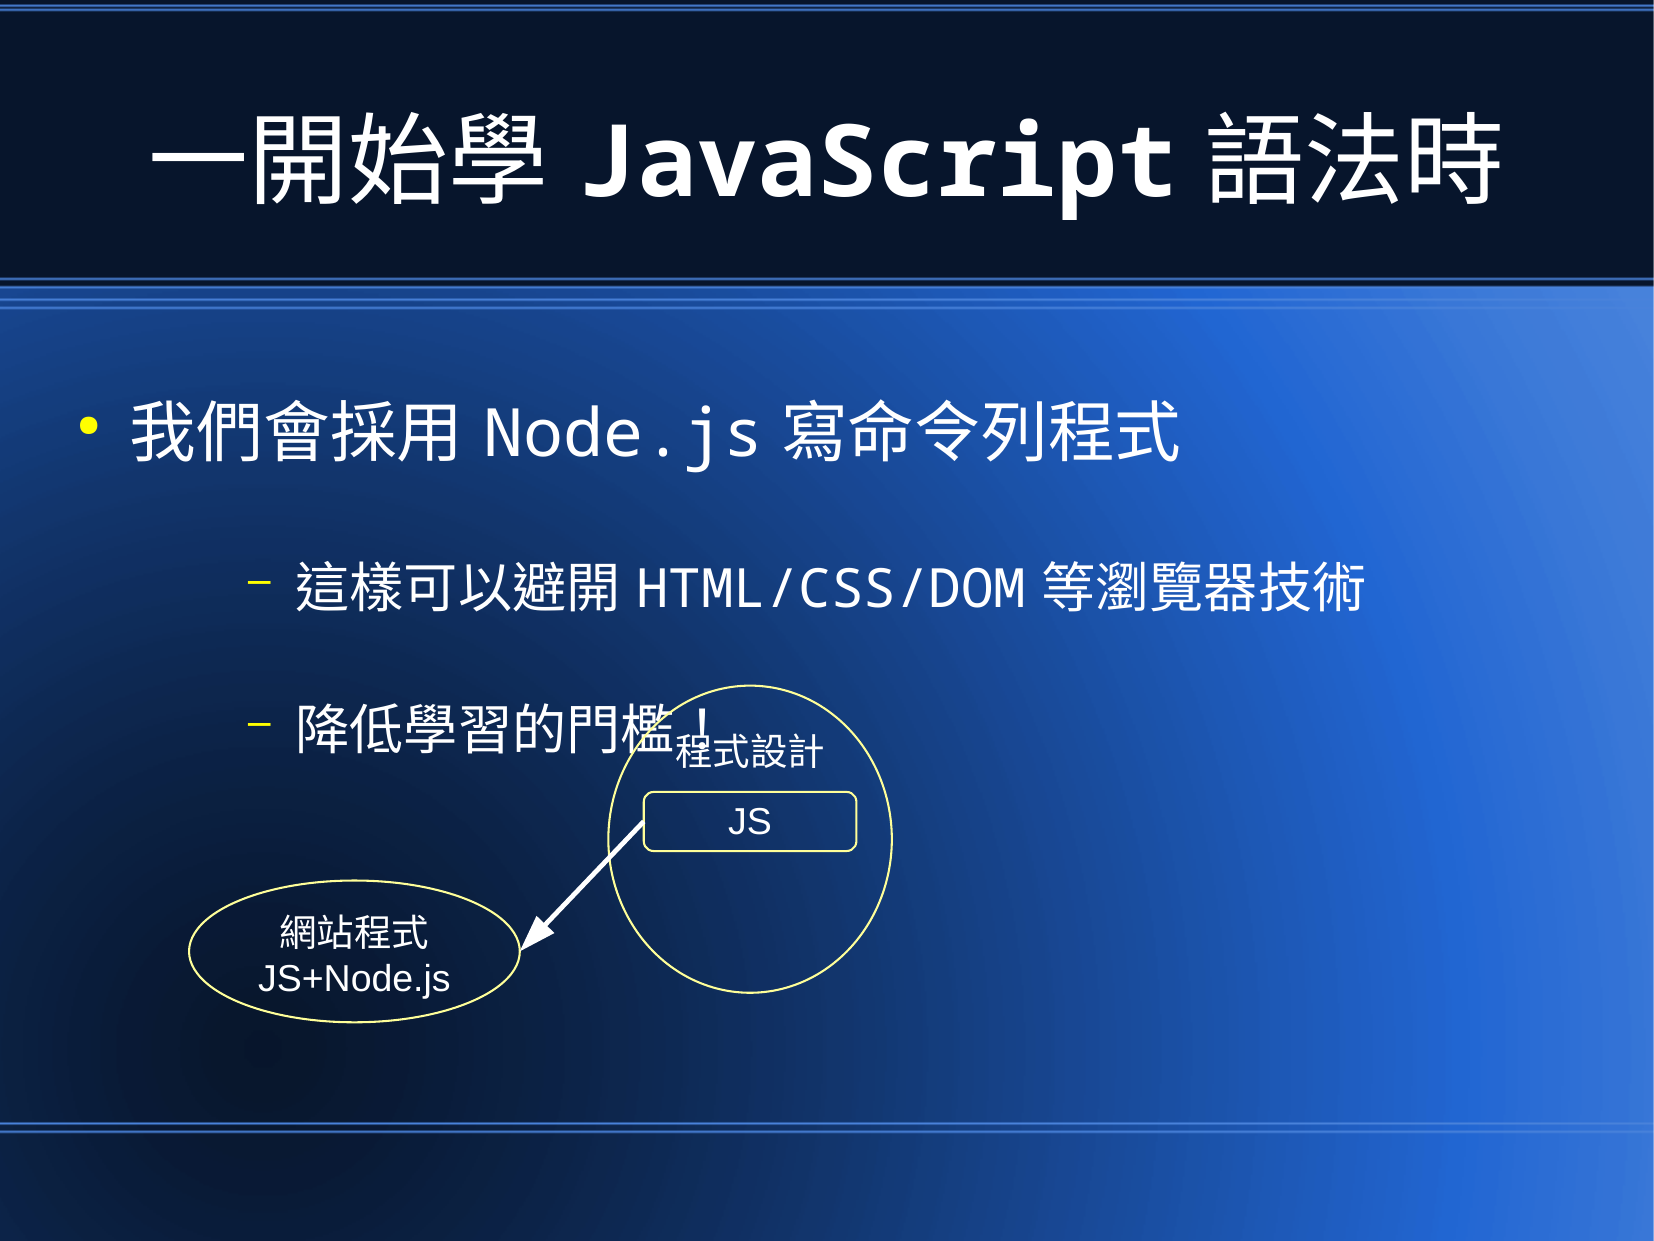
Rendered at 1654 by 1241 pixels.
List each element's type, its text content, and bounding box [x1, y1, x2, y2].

text_box 程式設計 [608, 685, 892, 993]
picture [0, 0, 1654, 1241]
title 一開始學JavaScript語法時 [82, 49, 1571, 257]
text_box 網站程式 JS+Node.js [189, 880, 520, 1023]
list 我們會採用Node.js寫命令列程式 這樣可以避開HTML/CSS/DOM等瀏覽器技術 降低學習的門檻！ [59, 330, 1548, 1069]
text_box JS [643, 791, 857, 852]
